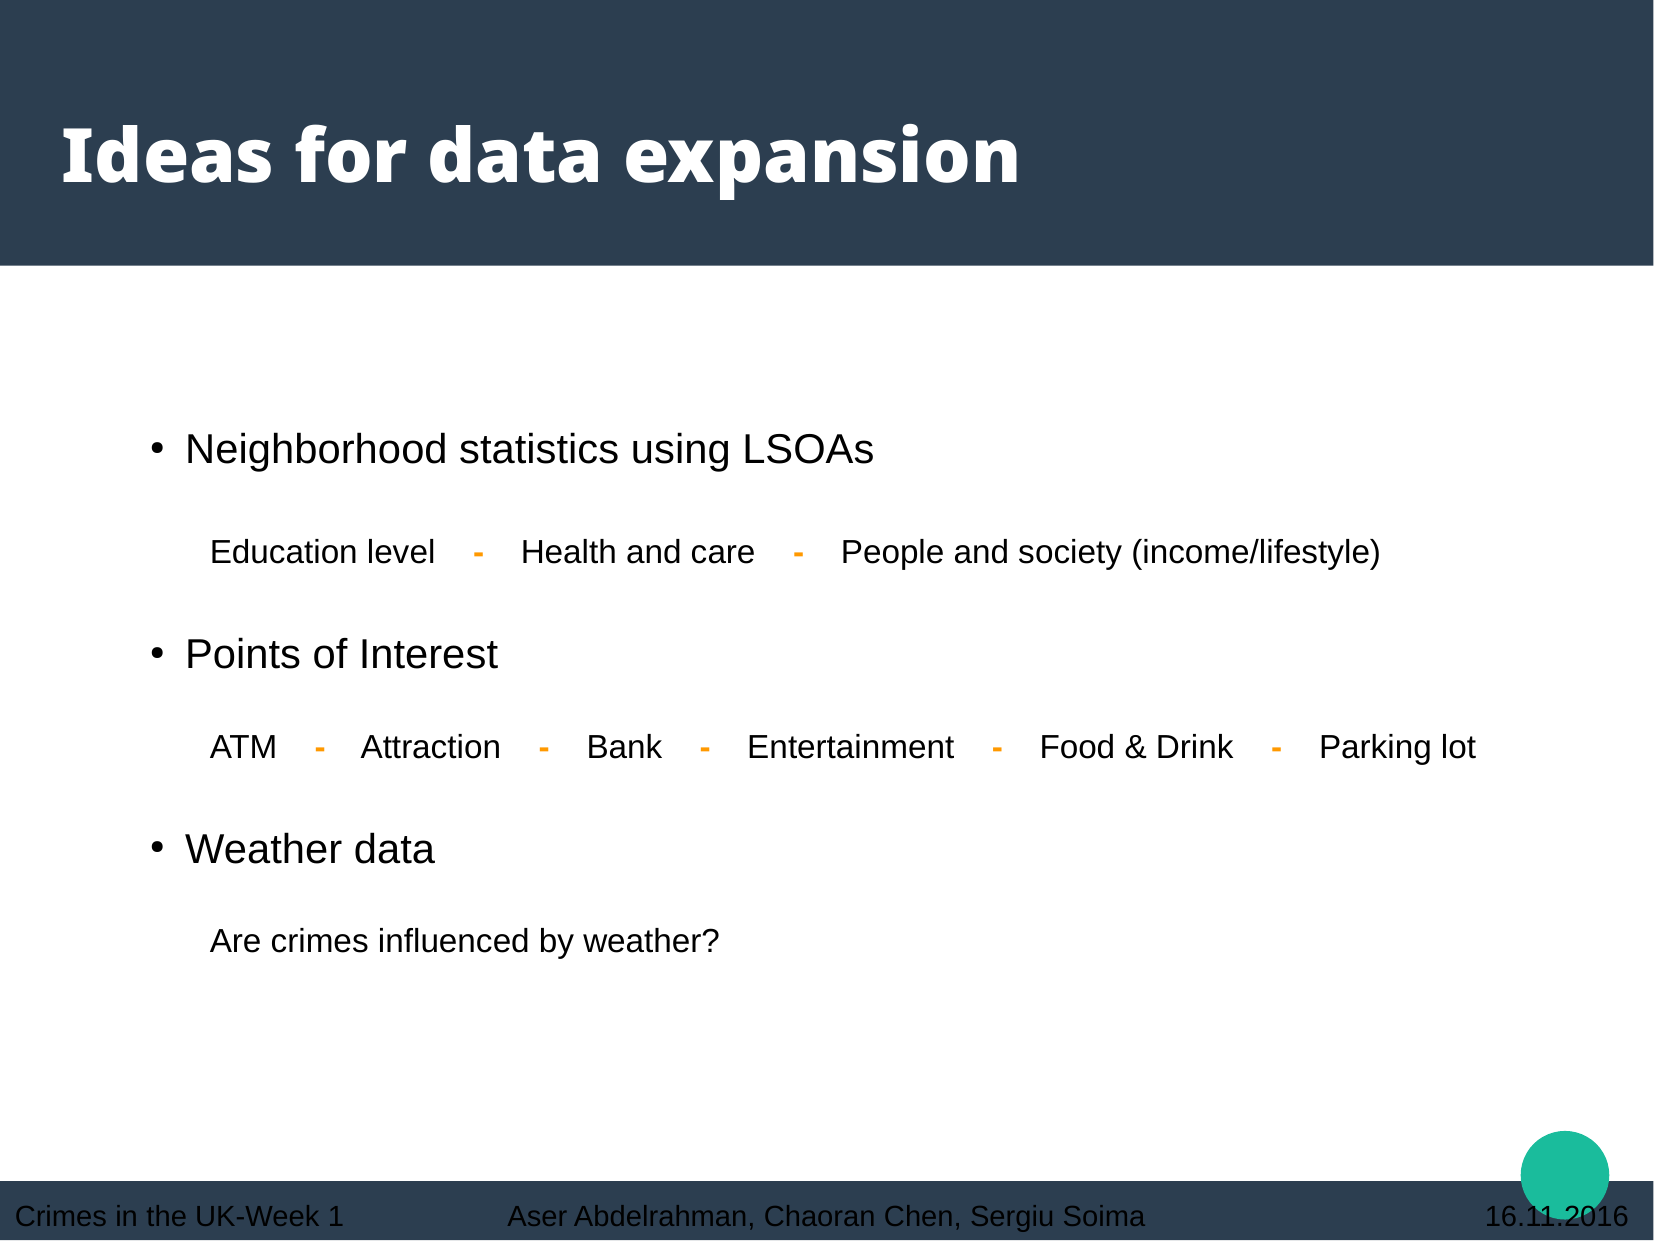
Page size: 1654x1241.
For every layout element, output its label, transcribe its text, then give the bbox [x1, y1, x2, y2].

title Ideas for data expansion [61, 49, 1592, 257]
text_box 16.11.2016 [1470, 1192, 1654, 1241]
text_box Aser Abdelrahman, Chaoran Chen, Sergiu Soima [476, 1192, 1178, 1241]
text_box Are crimes influenced by weather? [195, 915, 1636, 1004]
text_box Education level - Health and care - People and society (income/lifestyle) [195, 526, 1636, 616]
text_box ATM - Attraction - Bank - Entertainment - Food & Drink - Parking lot [195, 721, 1636, 811]
text_box Neighborhood statistics using LSOAs Points of Interest Weather data [135, 418, 1156, 1141]
text_box Crimes in the UK-Week 1 [0, 1192, 409, 1241]
